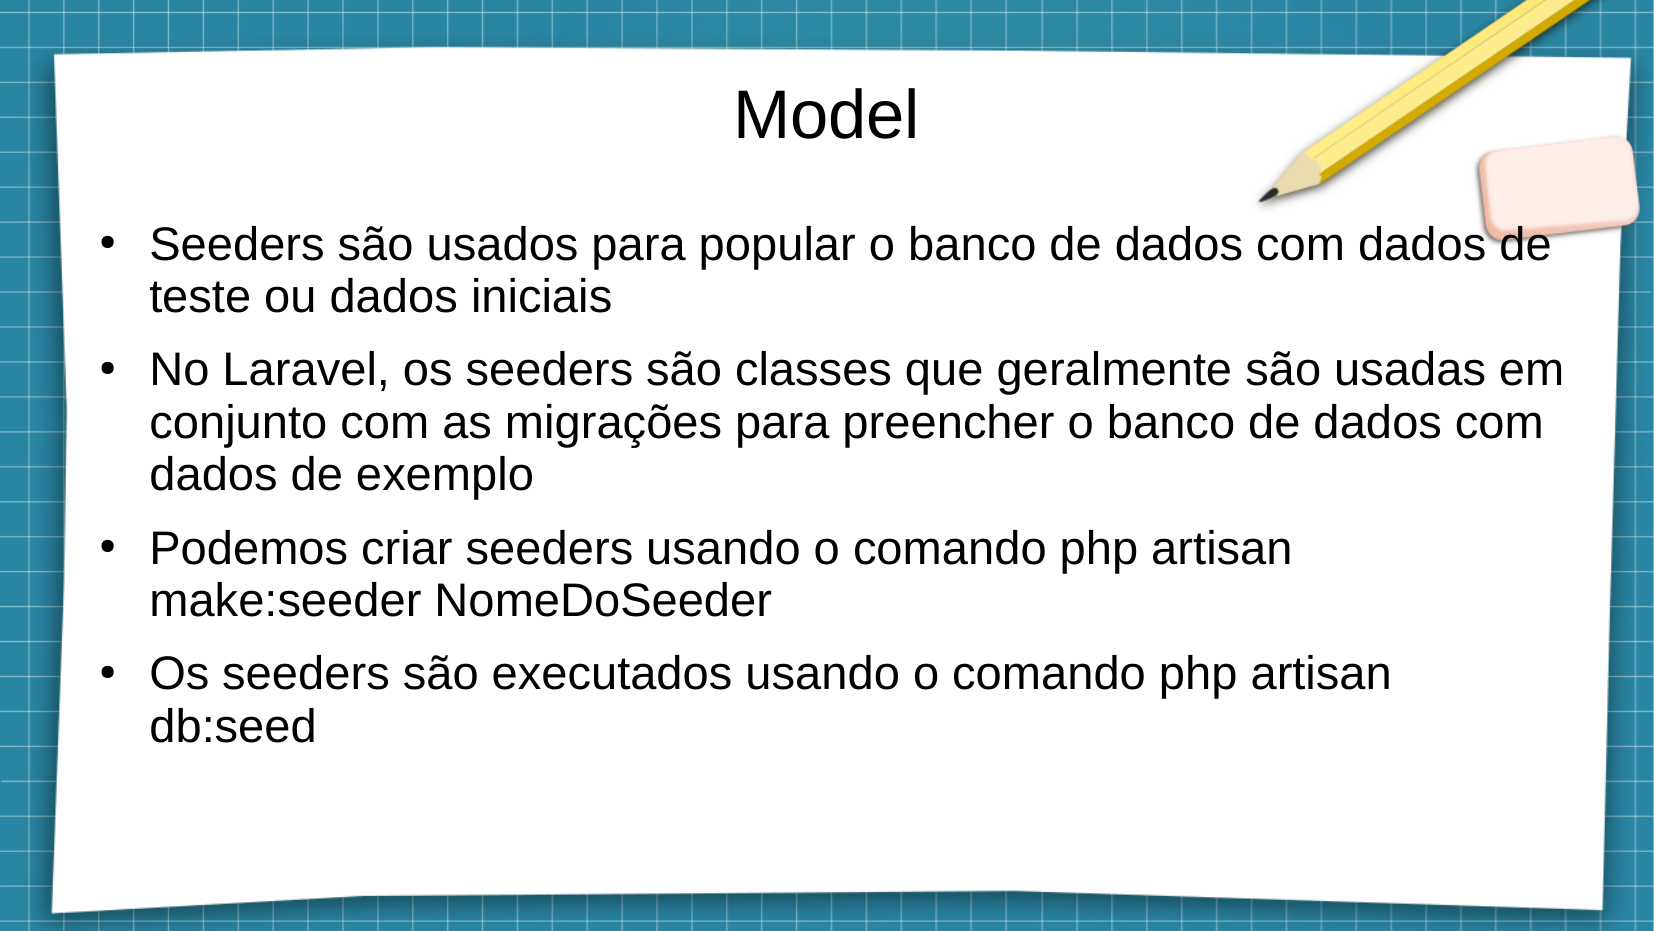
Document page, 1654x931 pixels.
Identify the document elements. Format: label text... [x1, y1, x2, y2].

picture [0, 0, 1654, 931]
list Seeders são usados para popular o banco de dados com dados de teste ou dados iniciais No Laravel, os seeders são classes que geralmente são usadas em conjunto com as migrações para preencher o banco de dados com dados de exemplo Podemos criar seeders usando o comando php artisan make:seeder NomeDoSeeder Os seeders são executados usando o comando php artisan db:seed [82, 217, 1571, 758]
title Model [82, 37, 1571, 193]
